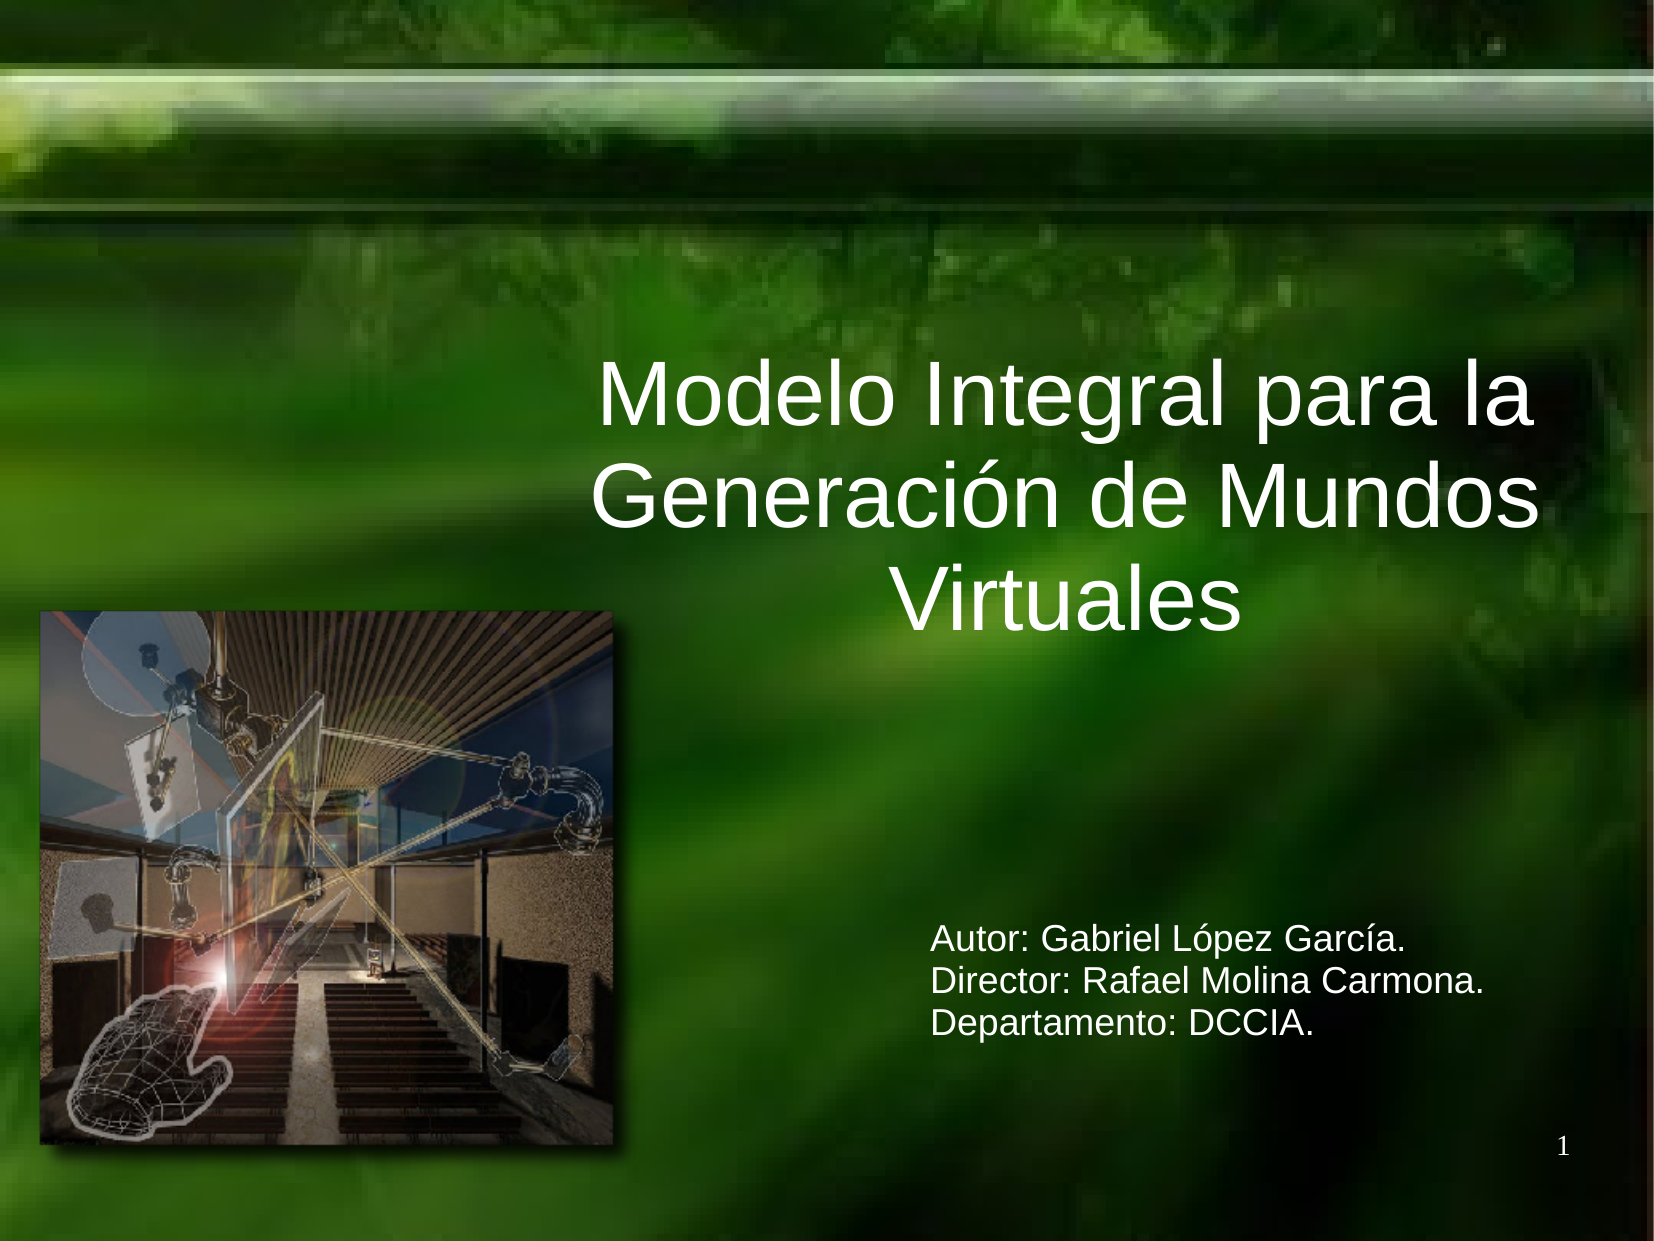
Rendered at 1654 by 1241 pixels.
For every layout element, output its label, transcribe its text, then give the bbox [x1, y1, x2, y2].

title Modelo Integral para la Generación de Mundos Virtuales [501, 341, 1630, 650]
text_box Autor: Gabriel López García. Director: Rafael Molina Carmona. Departamento: DCCIA. [915, 909, 1625, 1051]
picture [0, 0, 1654, 1241]
